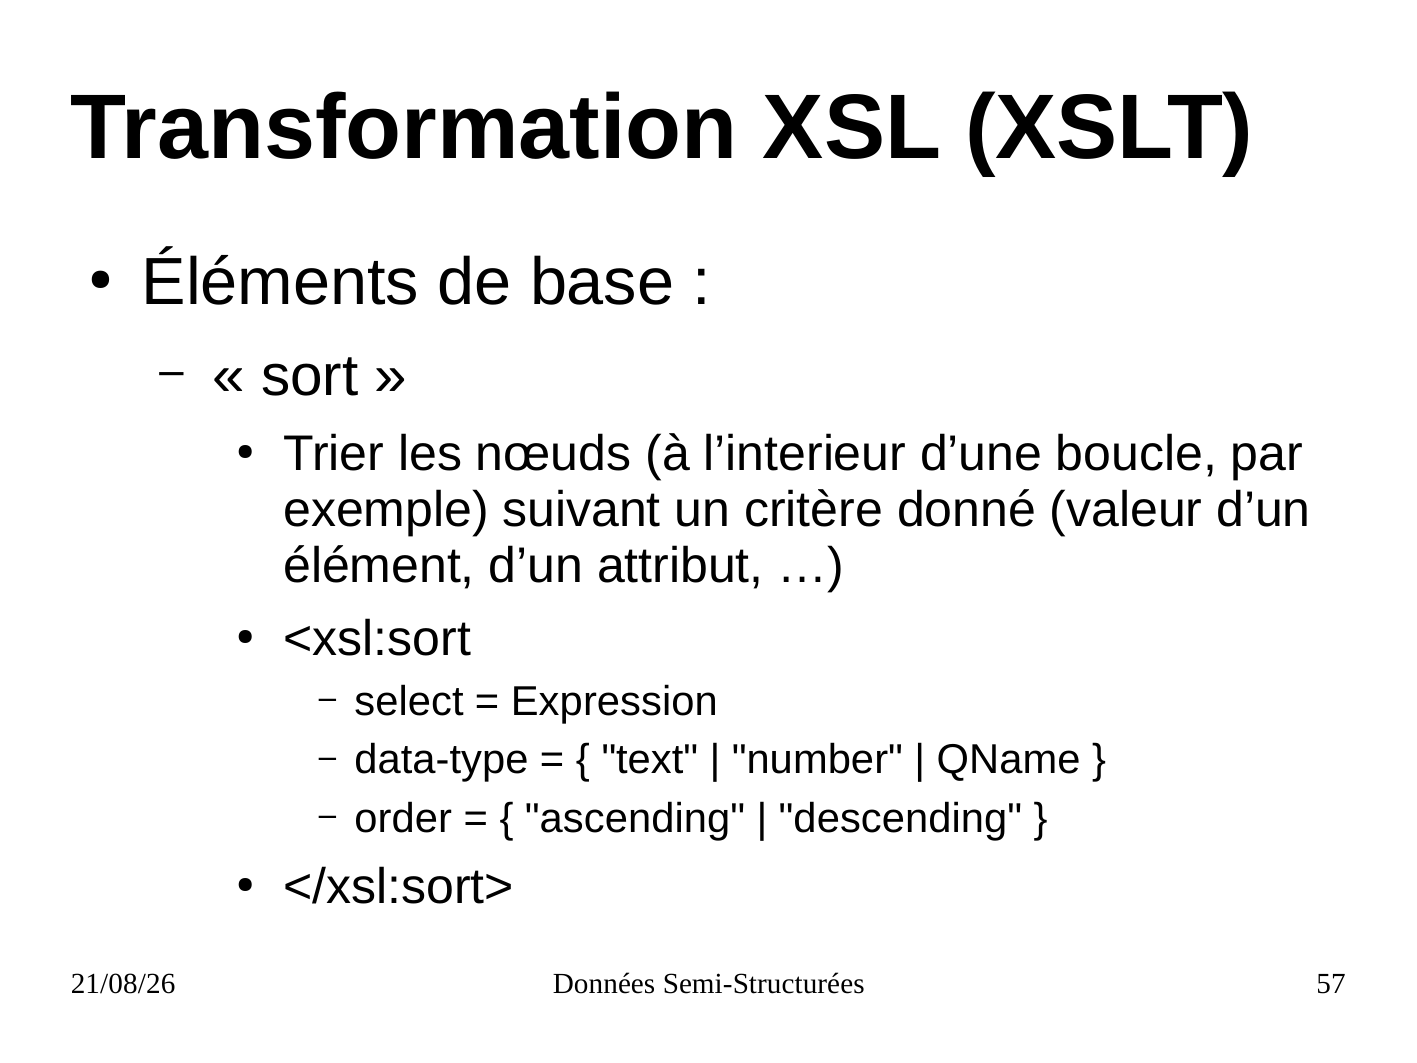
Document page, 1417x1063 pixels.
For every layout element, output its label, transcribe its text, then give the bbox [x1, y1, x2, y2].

list Éléments de base : « sort » Trier les nœuds (à l’interieur d’une boucle, par exemple) suivant un critère donné (valeur d’un élément, d’un attribut, …) <xsl:sort select = Expression data-type = { "text" | "number" | QName } order = { "ascending" | "descending" } </xsl:sort> [70, 244, 1346, 925]
title Transformation XSL (XSLT) [70, 42, 1346, 212]
